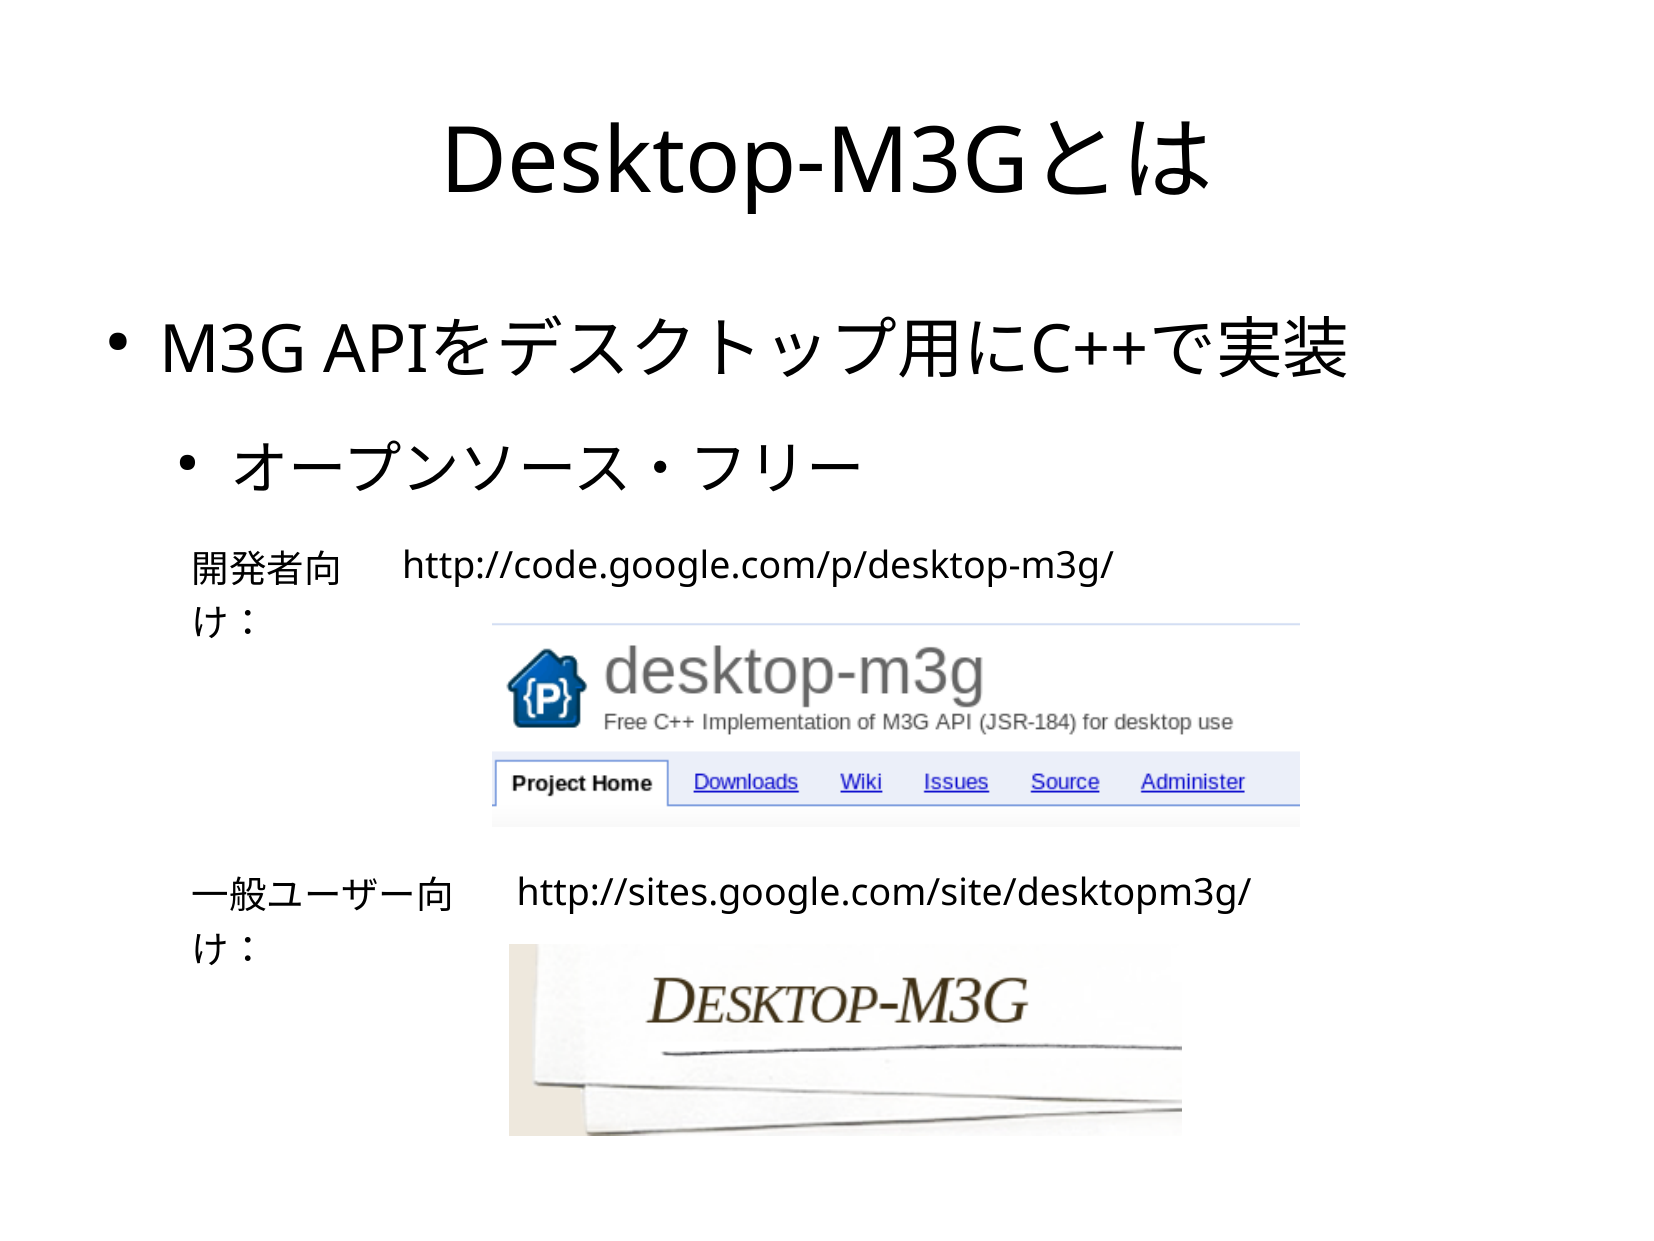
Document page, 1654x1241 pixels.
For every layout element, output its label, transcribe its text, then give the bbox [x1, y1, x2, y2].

title Desktop-M3Gとは [82, 56, 1571, 250]
list M3G APIをデスクトップ用にC++で実装 オープンソース・フリー [88, 295, 1577, 1114]
picture [509, 1114, 1182, 1136]
